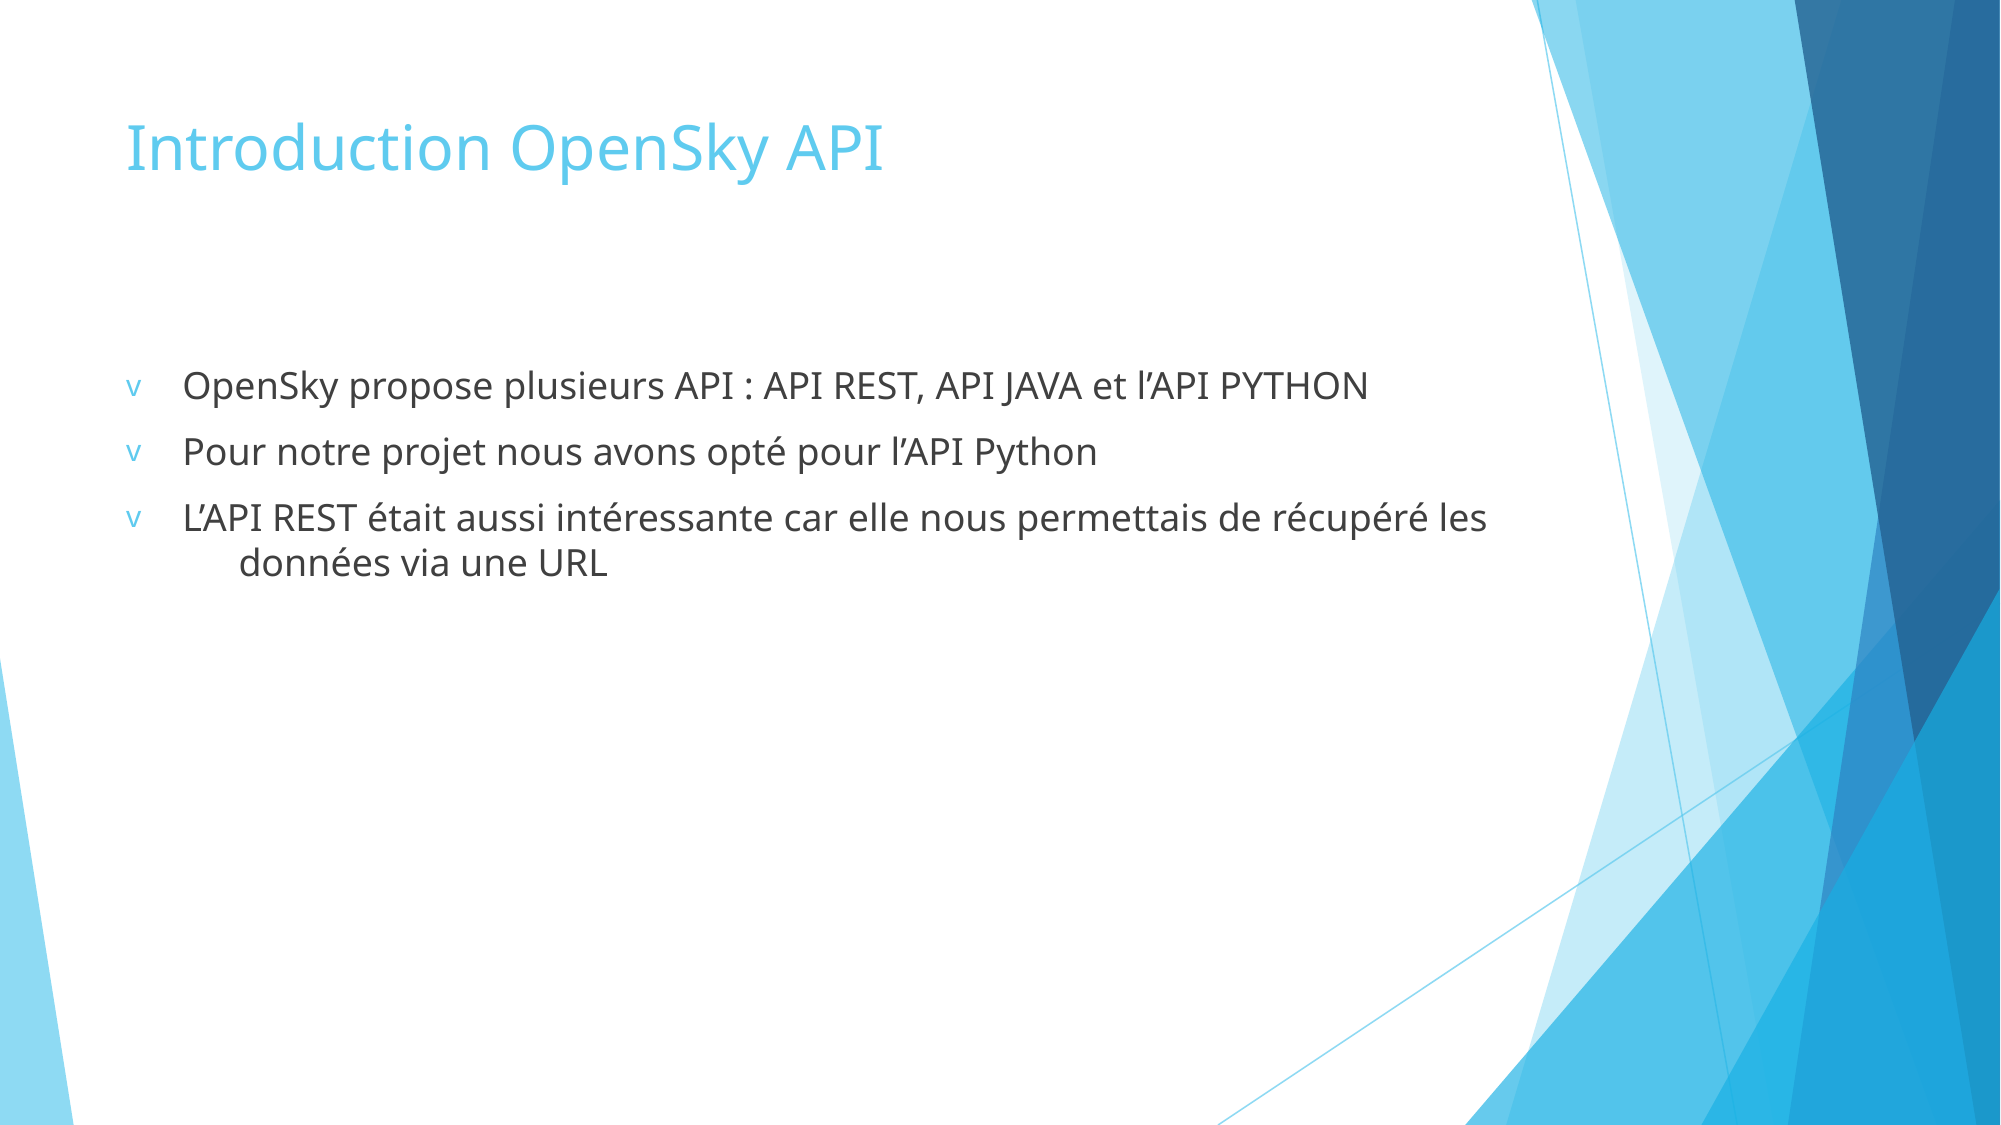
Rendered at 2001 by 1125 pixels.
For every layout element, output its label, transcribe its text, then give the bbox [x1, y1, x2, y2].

list OpenSky propose plusieurs API : API REST, API JAVA et l’API PYTHON Pour notre projet nous avons opté pour l’API Python L’API REST était aussi intéressante car elle nous permettais de récupéré les données via une URL [111, 354, 1522, 992]
title Introduction OpenSky API [111, 99, 1522, 317]
